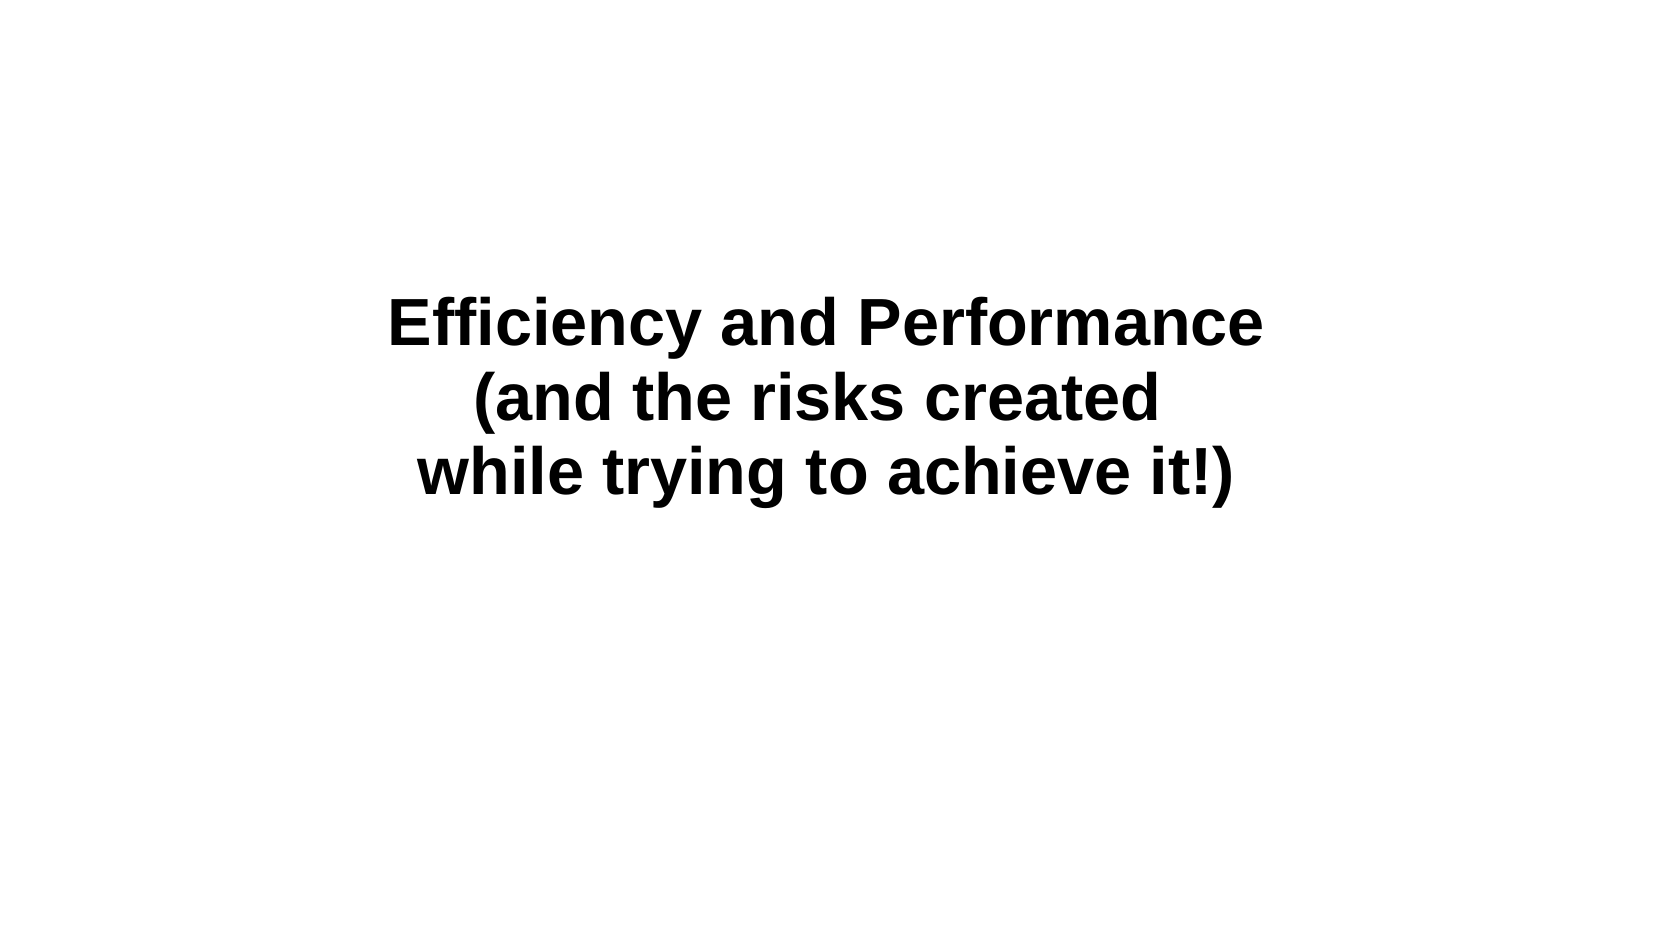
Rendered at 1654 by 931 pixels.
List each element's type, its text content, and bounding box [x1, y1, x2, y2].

subtitle Efficiency and Performance (and the risks created while trying to achieve it!) [82, 37, 1571, 757]
